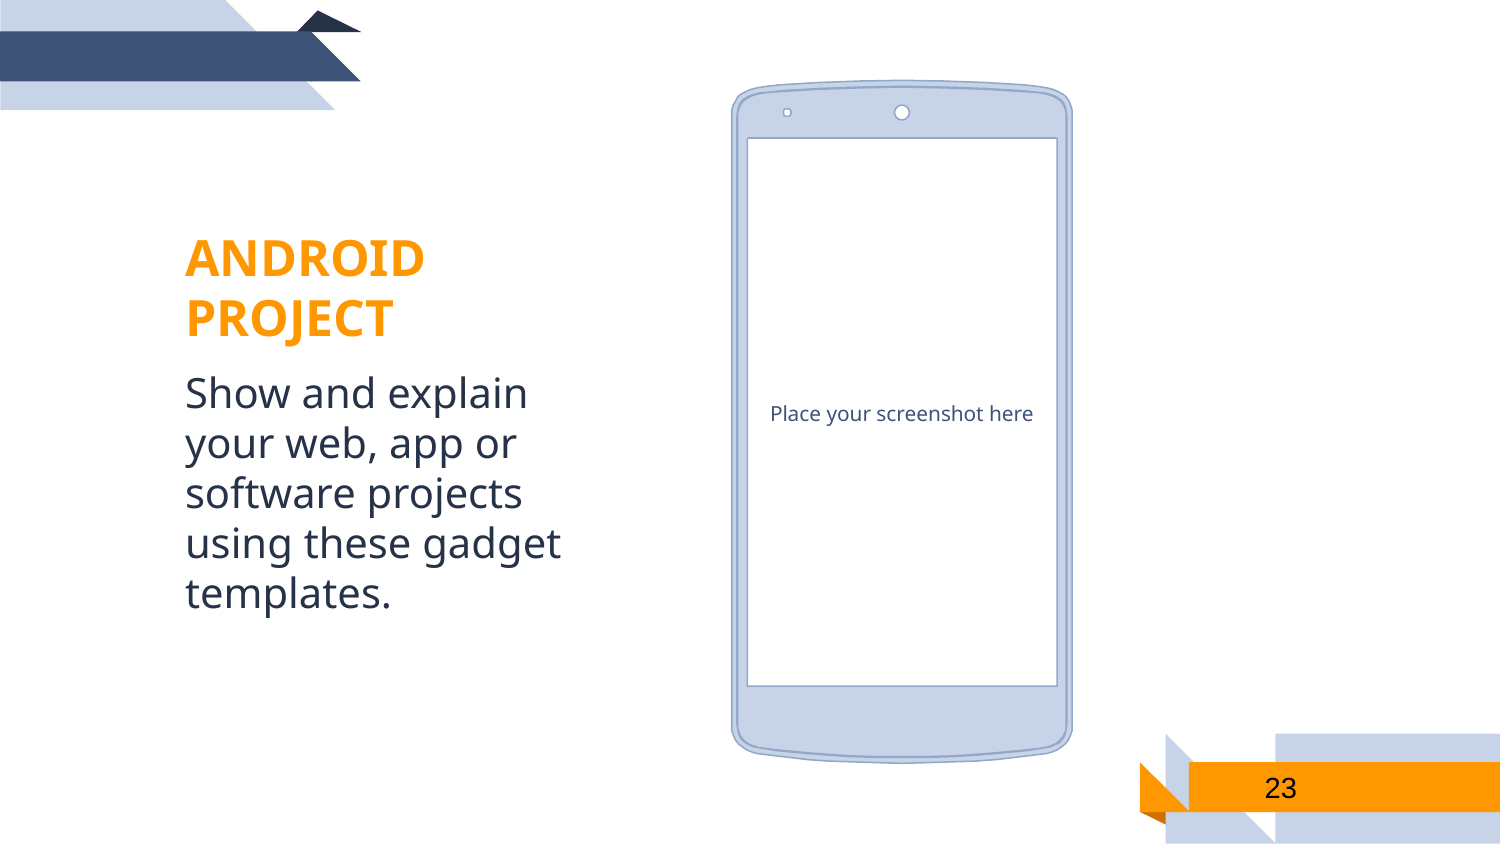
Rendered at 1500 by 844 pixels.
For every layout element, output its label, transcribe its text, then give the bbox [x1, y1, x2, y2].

slide_number <numer> [1249, 760, 1494, 813]
text_box [731, 80, 1073, 764]
text_box Place your screenshot here [747, 137, 1057, 689]
list ANDROID PROJECT Show and explain your web, app or software projects using these gadget templates. [170, 200, 632, 644]
